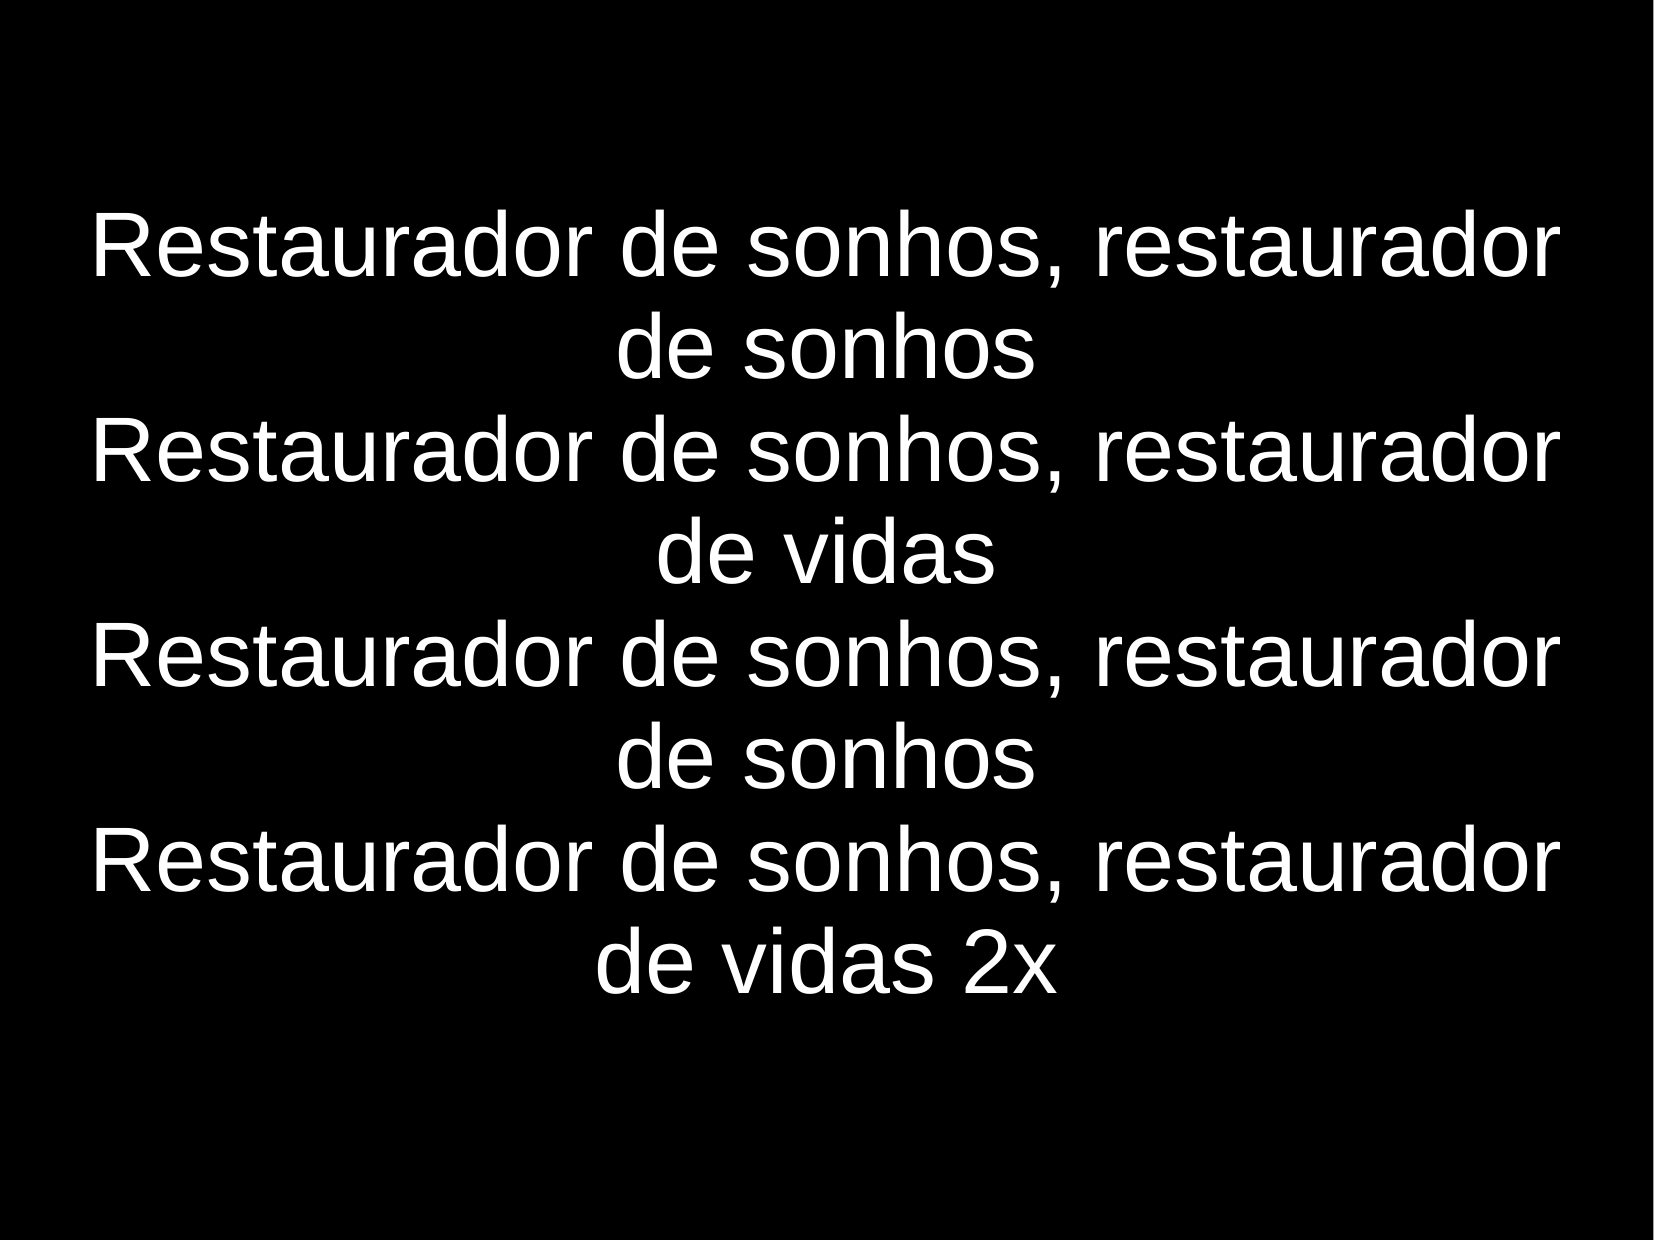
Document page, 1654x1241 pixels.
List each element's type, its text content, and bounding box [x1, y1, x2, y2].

subtitle Restaurador de sonhos, restaurador de sonhos Restaurador de sonhos, restaurador de vidas Restaurador de sonhos, restaurador de sonhos Restaurador de sonhos, restaurador de vidas 2x [59, 49, 1595, 1158]
